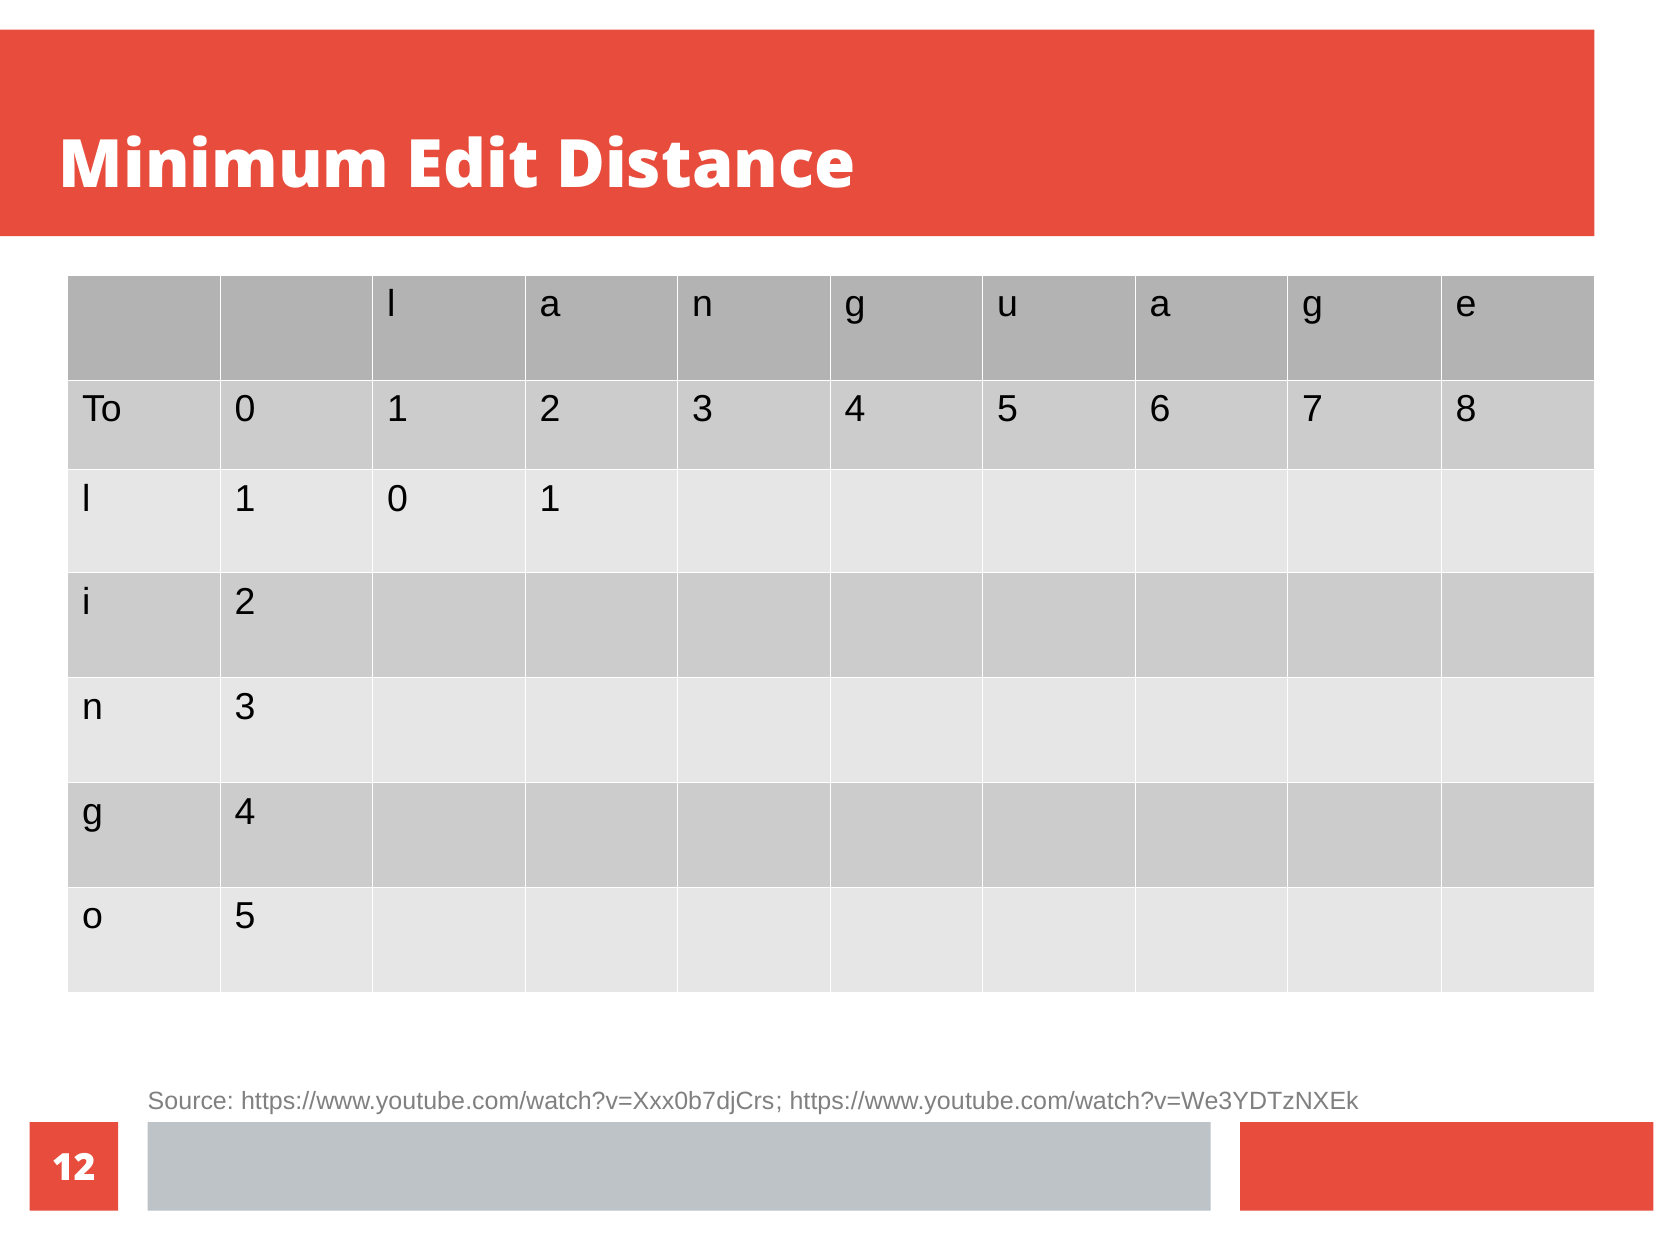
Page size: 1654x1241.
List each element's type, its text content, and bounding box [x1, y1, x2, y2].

table_cell [1136, 888, 1287, 992]
table_header n [678, 276, 830, 380]
table_cell [831, 573, 982, 677]
table_cell [1288, 678, 1441, 782]
table_cell [1442, 573, 1594, 677]
table_cell 3 [221, 678, 372, 782]
table_cell [983, 678, 1135, 782]
table_cell [373, 573, 525, 677]
table_cell [373, 678, 525, 782]
table_cell [373, 783, 525, 887]
table_cell [1288, 888, 1441, 992]
table_cell 8 [1442, 381, 1594, 469]
table_cell 1 [221, 470, 372, 572]
table_cell 2 [526, 381, 677, 469]
table_cell [526, 783, 677, 887]
table_cell 7 [1288, 381, 1441, 469]
table_cell [678, 573, 830, 677]
table_header u [983, 276, 1135, 380]
table_cell [678, 888, 830, 992]
table_cell i [68, 573, 220, 677]
table_cell [1288, 470, 1441, 572]
table_cell [983, 783, 1135, 887]
table_header g [1288, 276, 1441, 380]
table_cell 5 [983, 381, 1135, 469]
table_cell [983, 470, 1135, 572]
table_cell [1136, 678, 1287, 782]
table_cell [526, 678, 677, 782]
table_cell To [68, 381, 220, 469]
table_cell l [68, 470, 220, 572]
table_header a [1136, 276, 1287, 380]
table_cell [1136, 573, 1287, 677]
table_cell [831, 888, 982, 992]
table_cell [983, 573, 1135, 677]
table_cell 2 [221, 573, 372, 677]
table_cell [1442, 783, 1594, 887]
table_cell [1442, 470, 1594, 572]
table_cell 4 [221, 783, 372, 887]
table_cell [1288, 573, 1441, 677]
table_cell [678, 470, 830, 572]
table_header l [373, 276, 525, 380]
table_header a [526, 276, 677, 380]
table_cell [1442, 678, 1594, 782]
table_cell [831, 783, 982, 887]
table_cell [831, 470, 982, 572]
table_cell g [68, 783, 220, 887]
table_cell 1 [373, 381, 525, 469]
table_header [68, 276, 220, 380]
table_cell o [68, 888, 220, 992]
list Source: https://www.youtube.com/watch?v=Xxx0b7djCrs; https://www.youtube.com/watch?v=We3YDTzNXEk [112, 1086, 1619, 1128]
table_cell n [68, 678, 220, 782]
table_header e [1442, 276, 1594, 380]
table_cell [1288, 783, 1441, 887]
table_cell [1442, 888, 1594, 992]
table_cell [526, 888, 677, 992]
table_cell [1136, 783, 1287, 887]
table_header [221, 276, 372, 380]
table_header g [831, 276, 982, 380]
table_cell 6 [1136, 381, 1287, 469]
table_cell [373, 888, 525, 992]
table_cell [678, 783, 830, 887]
table_cell [983, 888, 1135, 992]
table_cell 0 [221, 381, 372, 469]
table_cell [526, 573, 677, 677]
table_cell [1136, 470, 1287, 572]
title Minimum Edit Distance [59, 59, 1595, 207]
table_cell 0 [373, 470, 525, 572]
table_cell [678, 678, 830, 782]
table_cell [831, 678, 982, 782]
table_cell 4 [831, 381, 982, 469]
table_cell 1 [526, 470, 677, 572]
table_cell 5 [221, 888, 372, 992]
table_cell 3 [678, 381, 830, 469]
